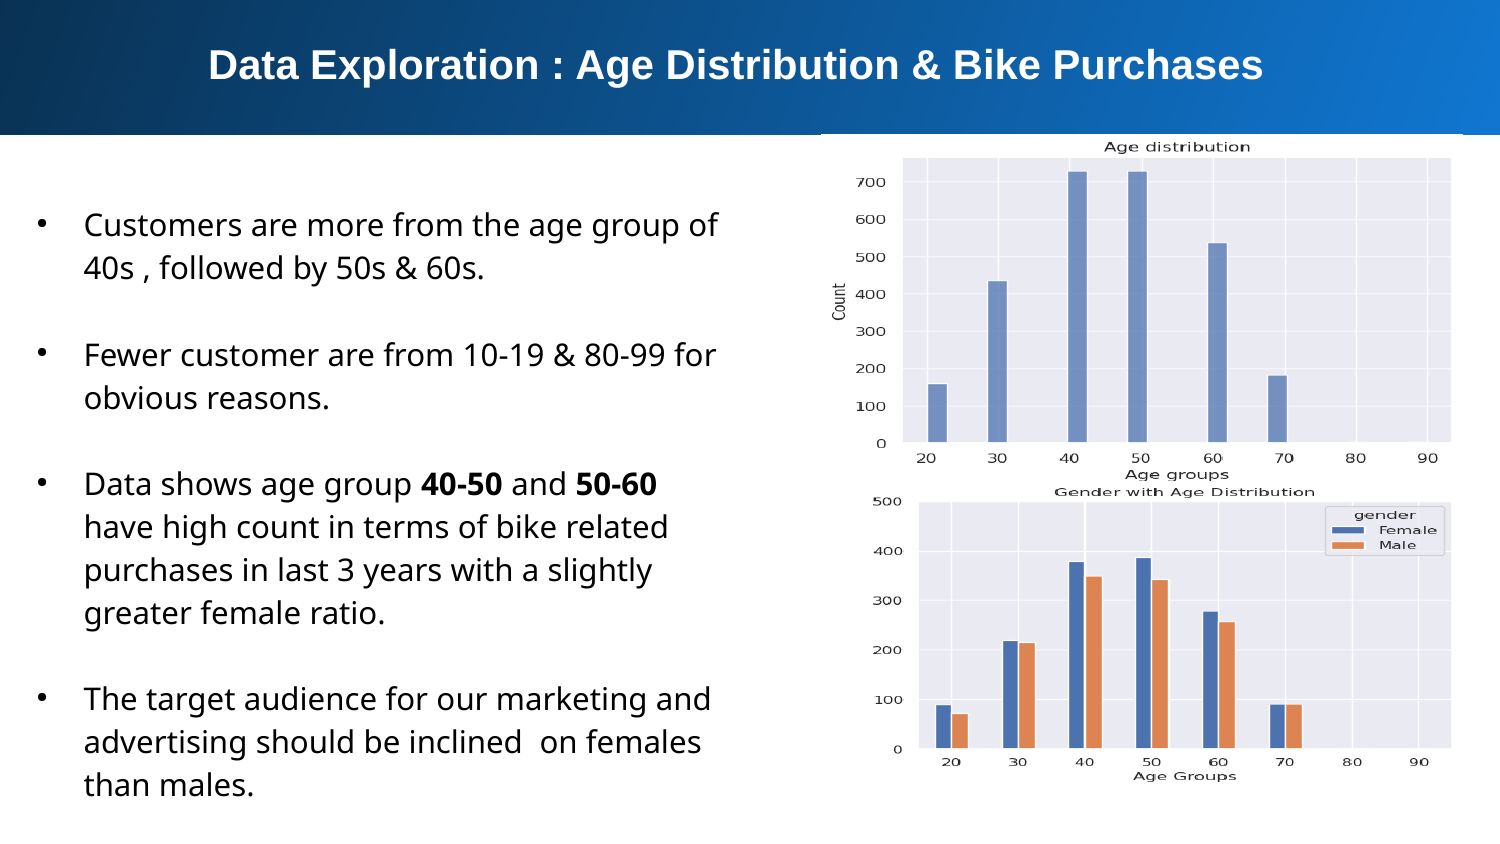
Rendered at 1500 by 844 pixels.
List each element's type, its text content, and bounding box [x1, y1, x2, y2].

text_box Data Exploration : Age Distribution & Bike Purchases [33, 23, 1439, 109]
text_box Customers are more from the age group of 40s , followed by 50s & 60s. Fewer customer are from 10-19 & 80-99 for obvious reasons. Data shows age group 40-50 and 50-60 have high count in terms of bike related purchases in last 3 years with a slightly greater female ratio. The target audience for our marketing and advertising should be inclined on females than males. [21, 185, 751, 838]
picture [821, 134, 1463, 788]
text_box [0, 0, 1500, 135]
